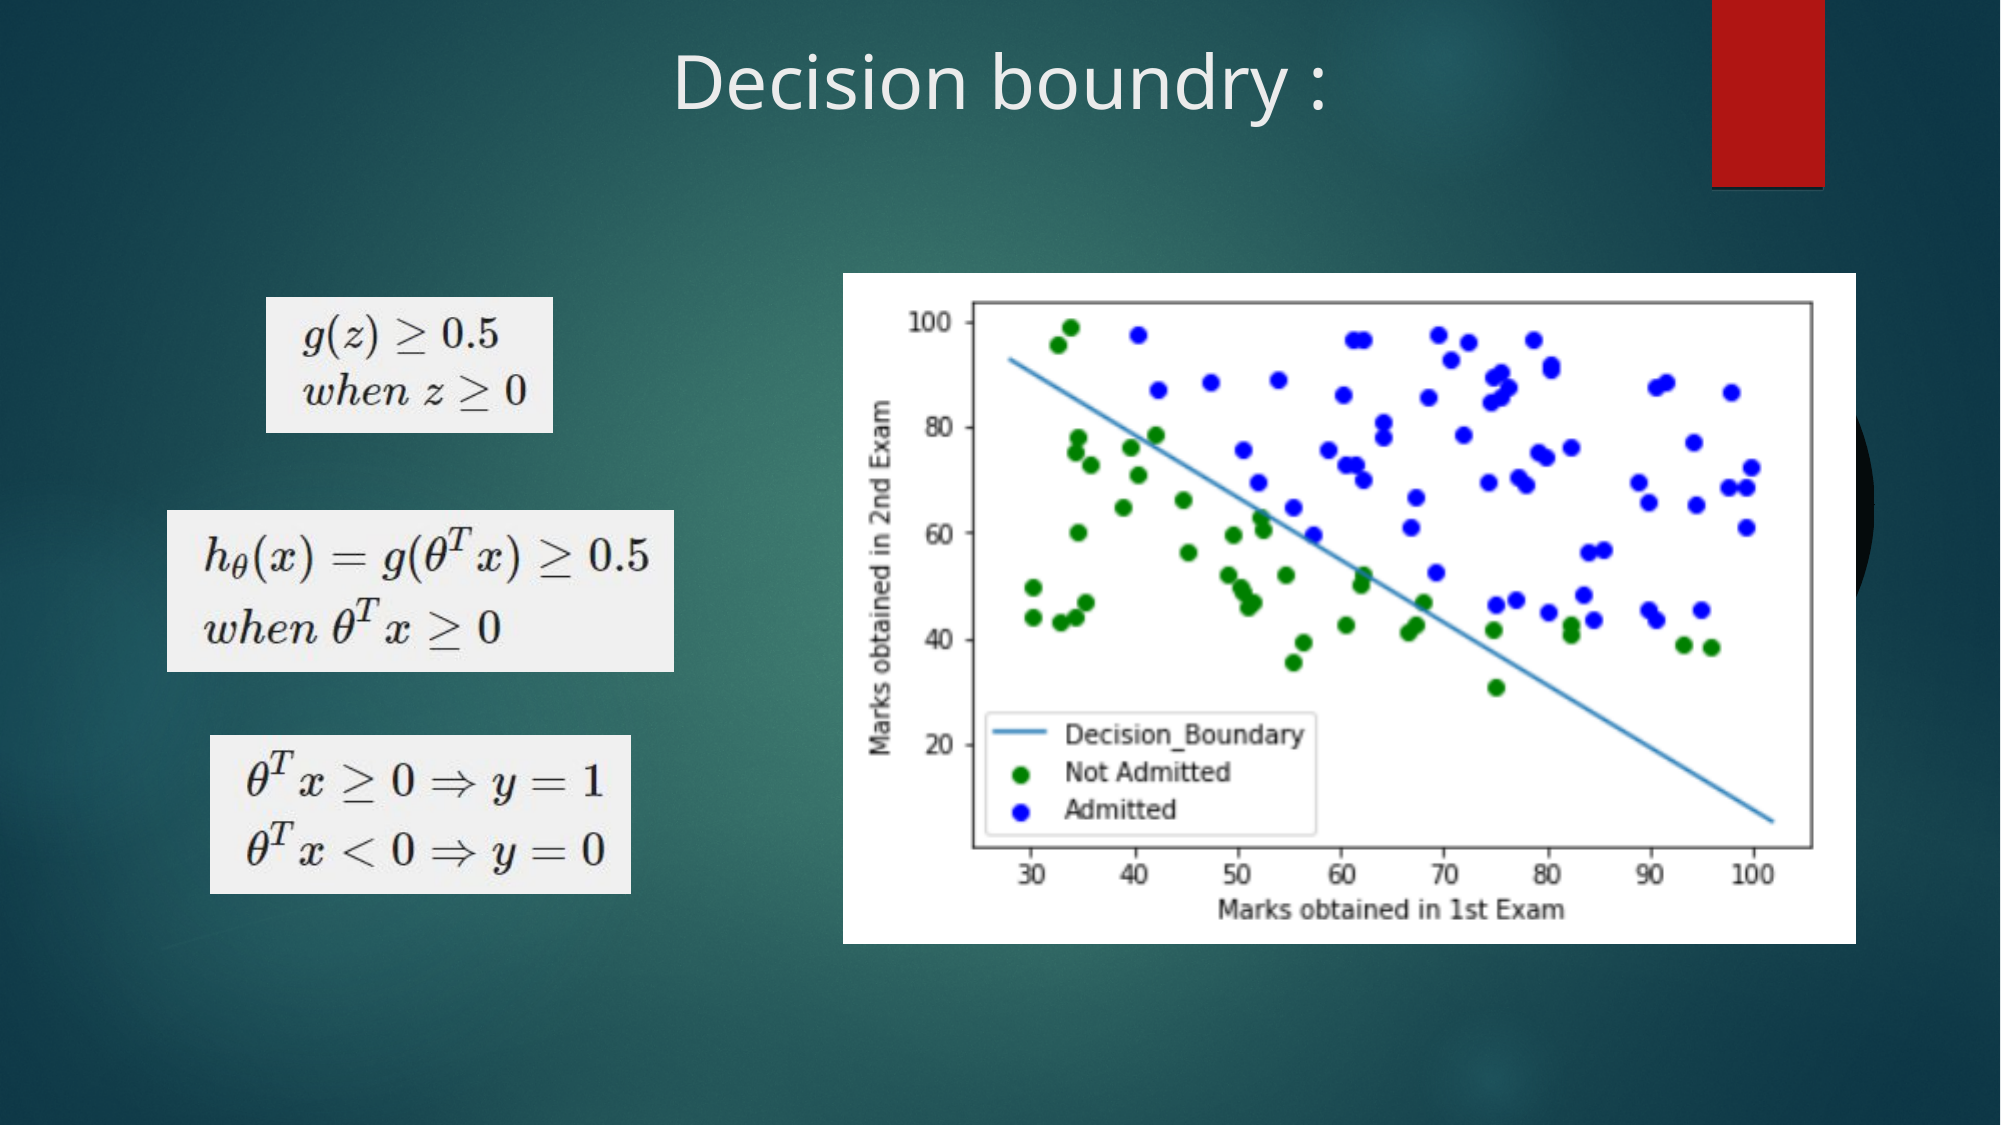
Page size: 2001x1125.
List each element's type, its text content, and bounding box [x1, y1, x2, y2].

picture [167, 510, 674, 672]
picture [210, 735, 631, 894]
picture [843, 273, 1856, 944]
text_box Decision boundry : [590, 26, 1410, 143]
picture [266, 297, 553, 433]
